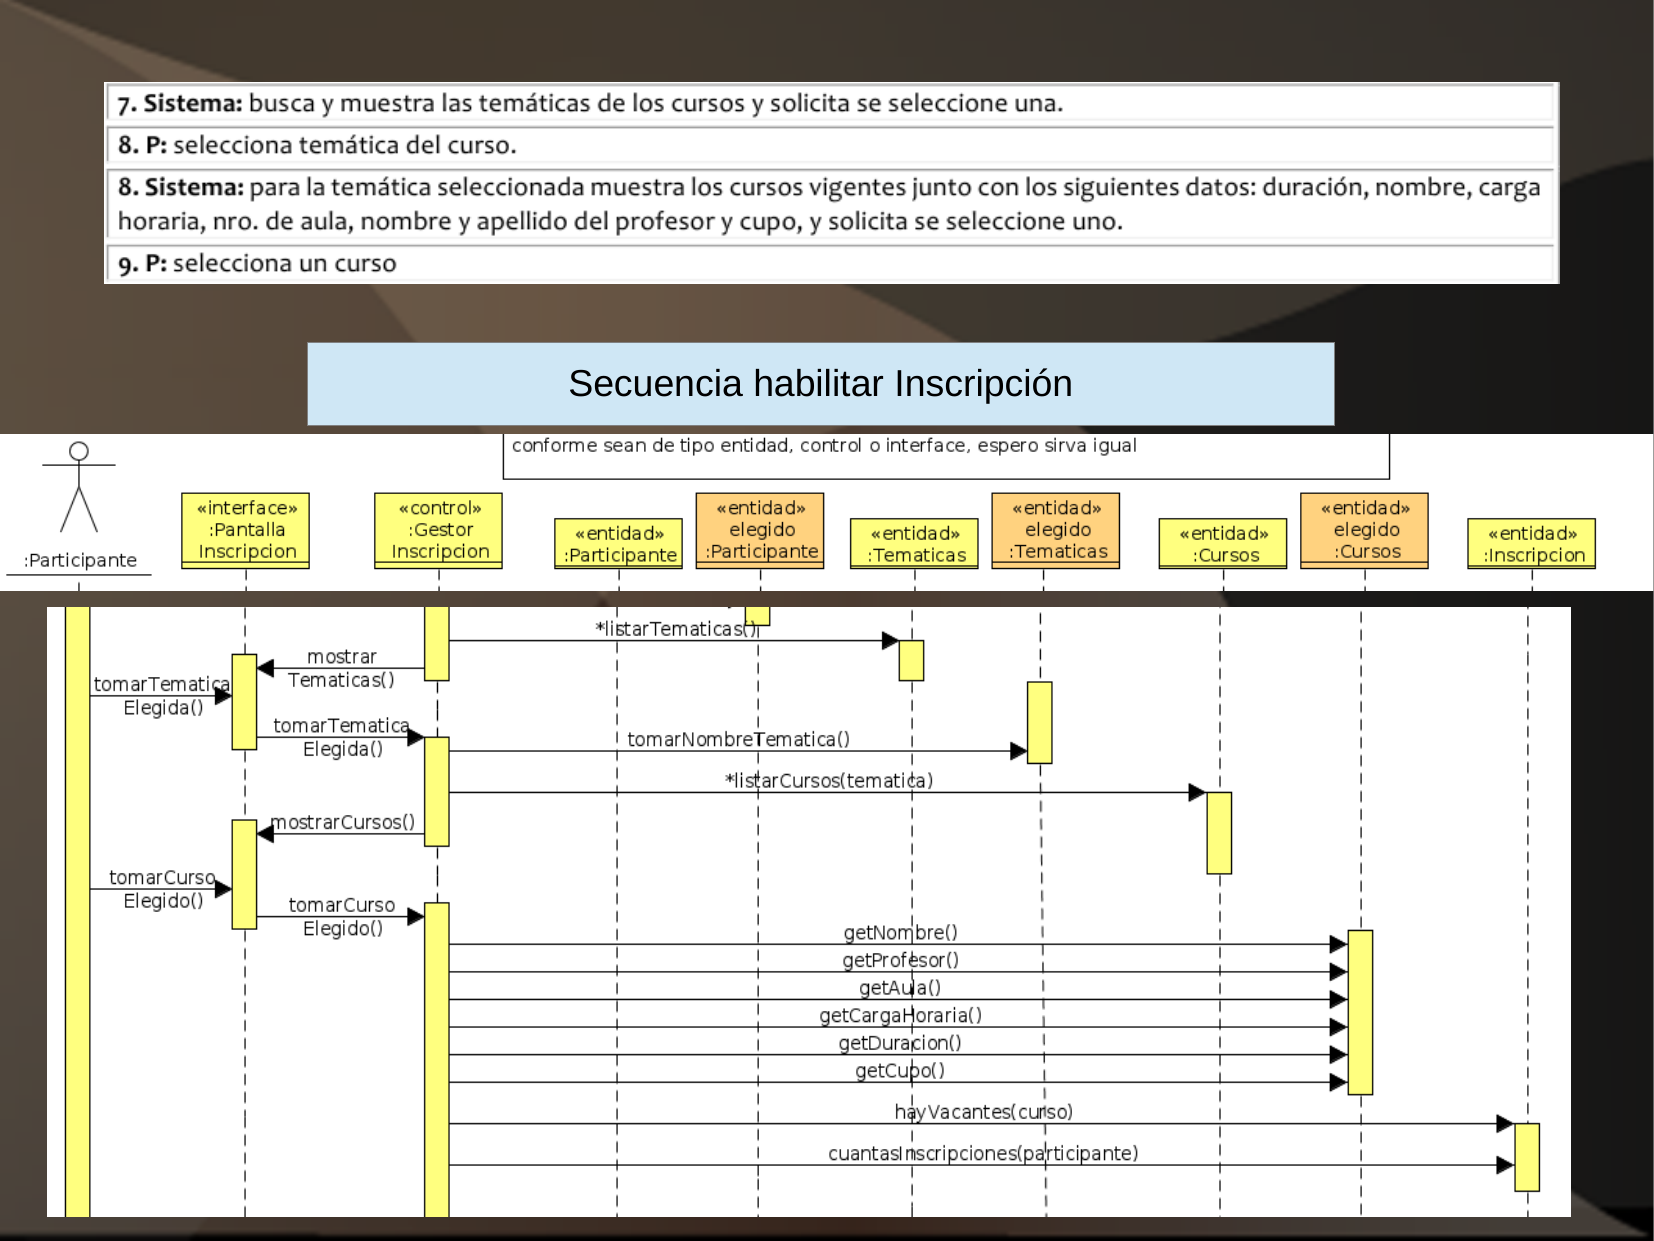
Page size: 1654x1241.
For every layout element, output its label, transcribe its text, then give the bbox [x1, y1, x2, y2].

text_box Secuencia habilitar Inscripción [307, 342, 1335, 426]
picture [0, 0, 1654, 1241]
